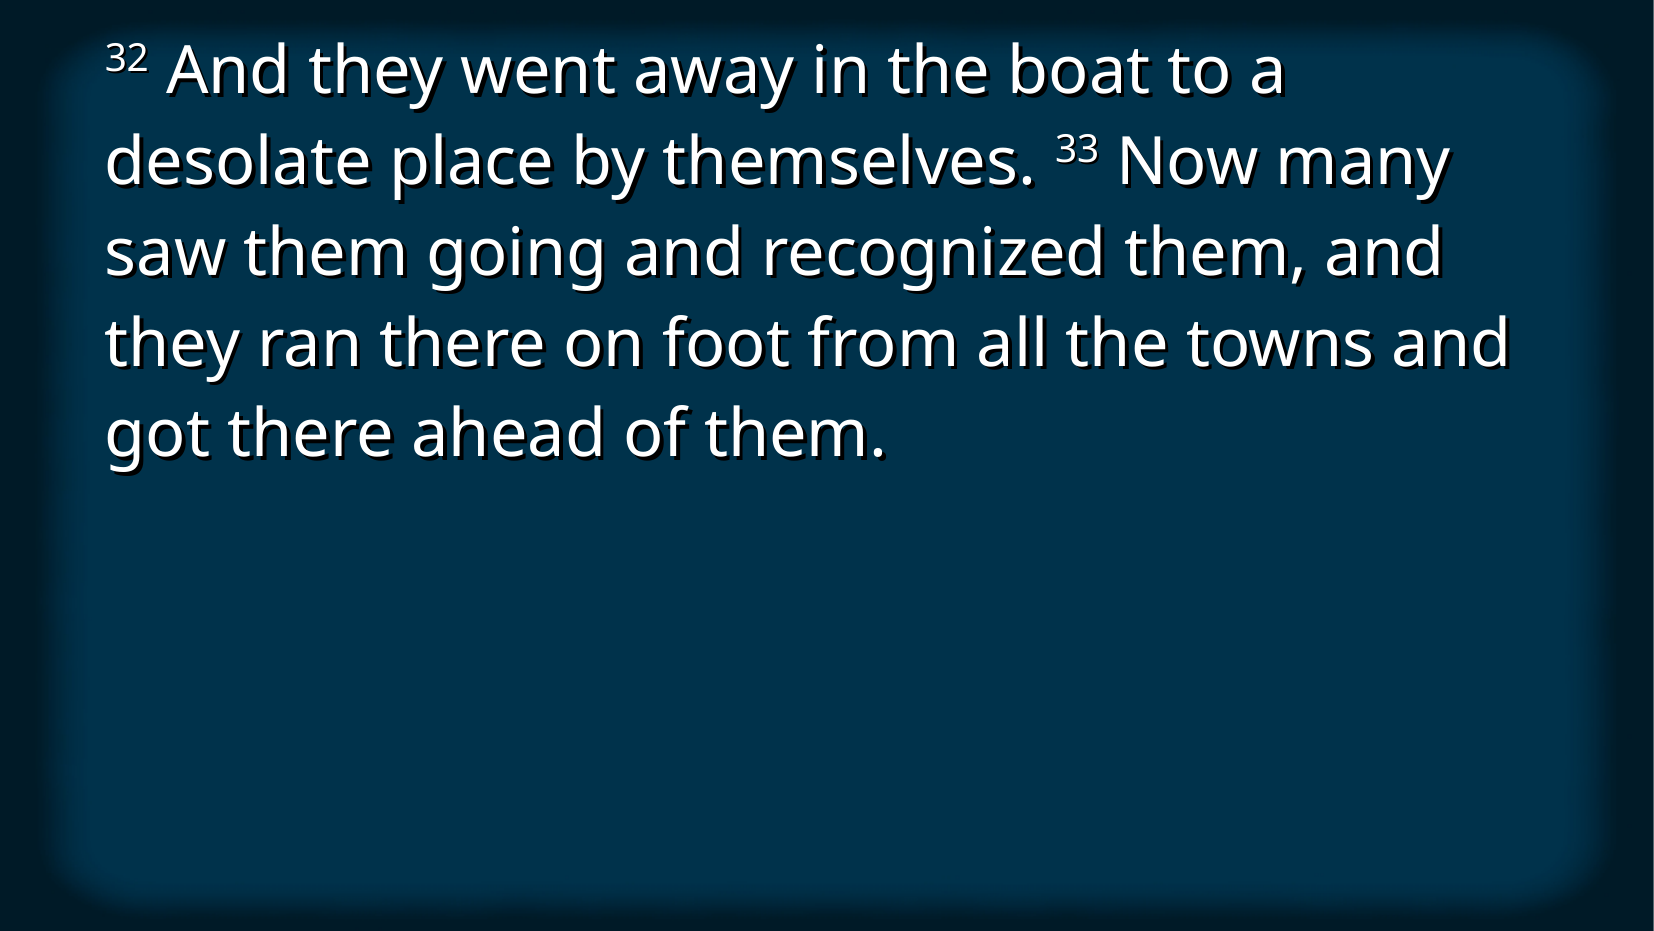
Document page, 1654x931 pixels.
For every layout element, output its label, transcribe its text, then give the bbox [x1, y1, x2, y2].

picture [0, 0, 1654, 931]
text_box 32 And they went away in the boat to a desolate place by themselves. 33 Now many saw them going and recognized them, and they ran there on foot from all the towns and got there ahead of them. [90, 15, 1576, 474]
